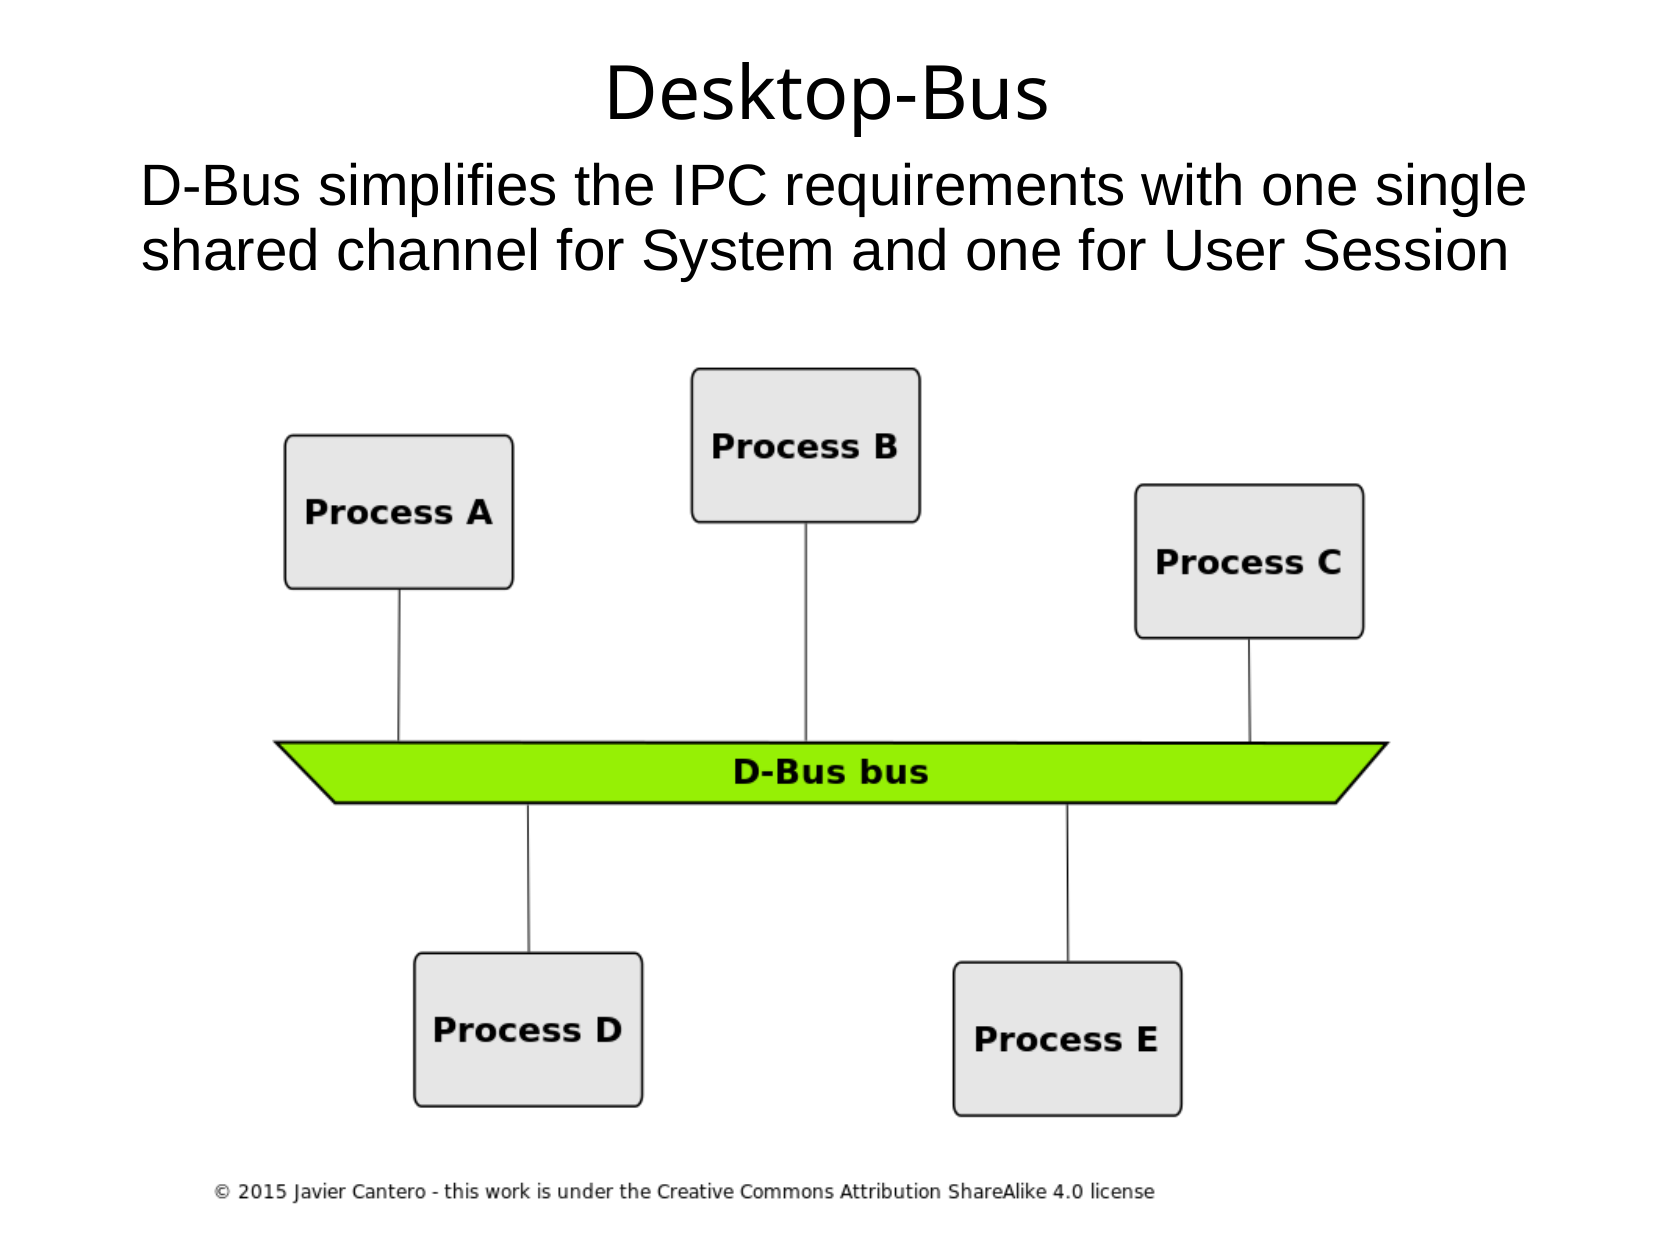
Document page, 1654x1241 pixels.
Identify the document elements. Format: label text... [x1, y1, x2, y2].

title Desktop-Bus [82, 48, 1571, 132]
subtitle D-Bus simplifies the IPC requirements with one single shared channel for System and one for User Session [82, 152, 1571, 283]
picture [185, 321, 1469, 1219]
